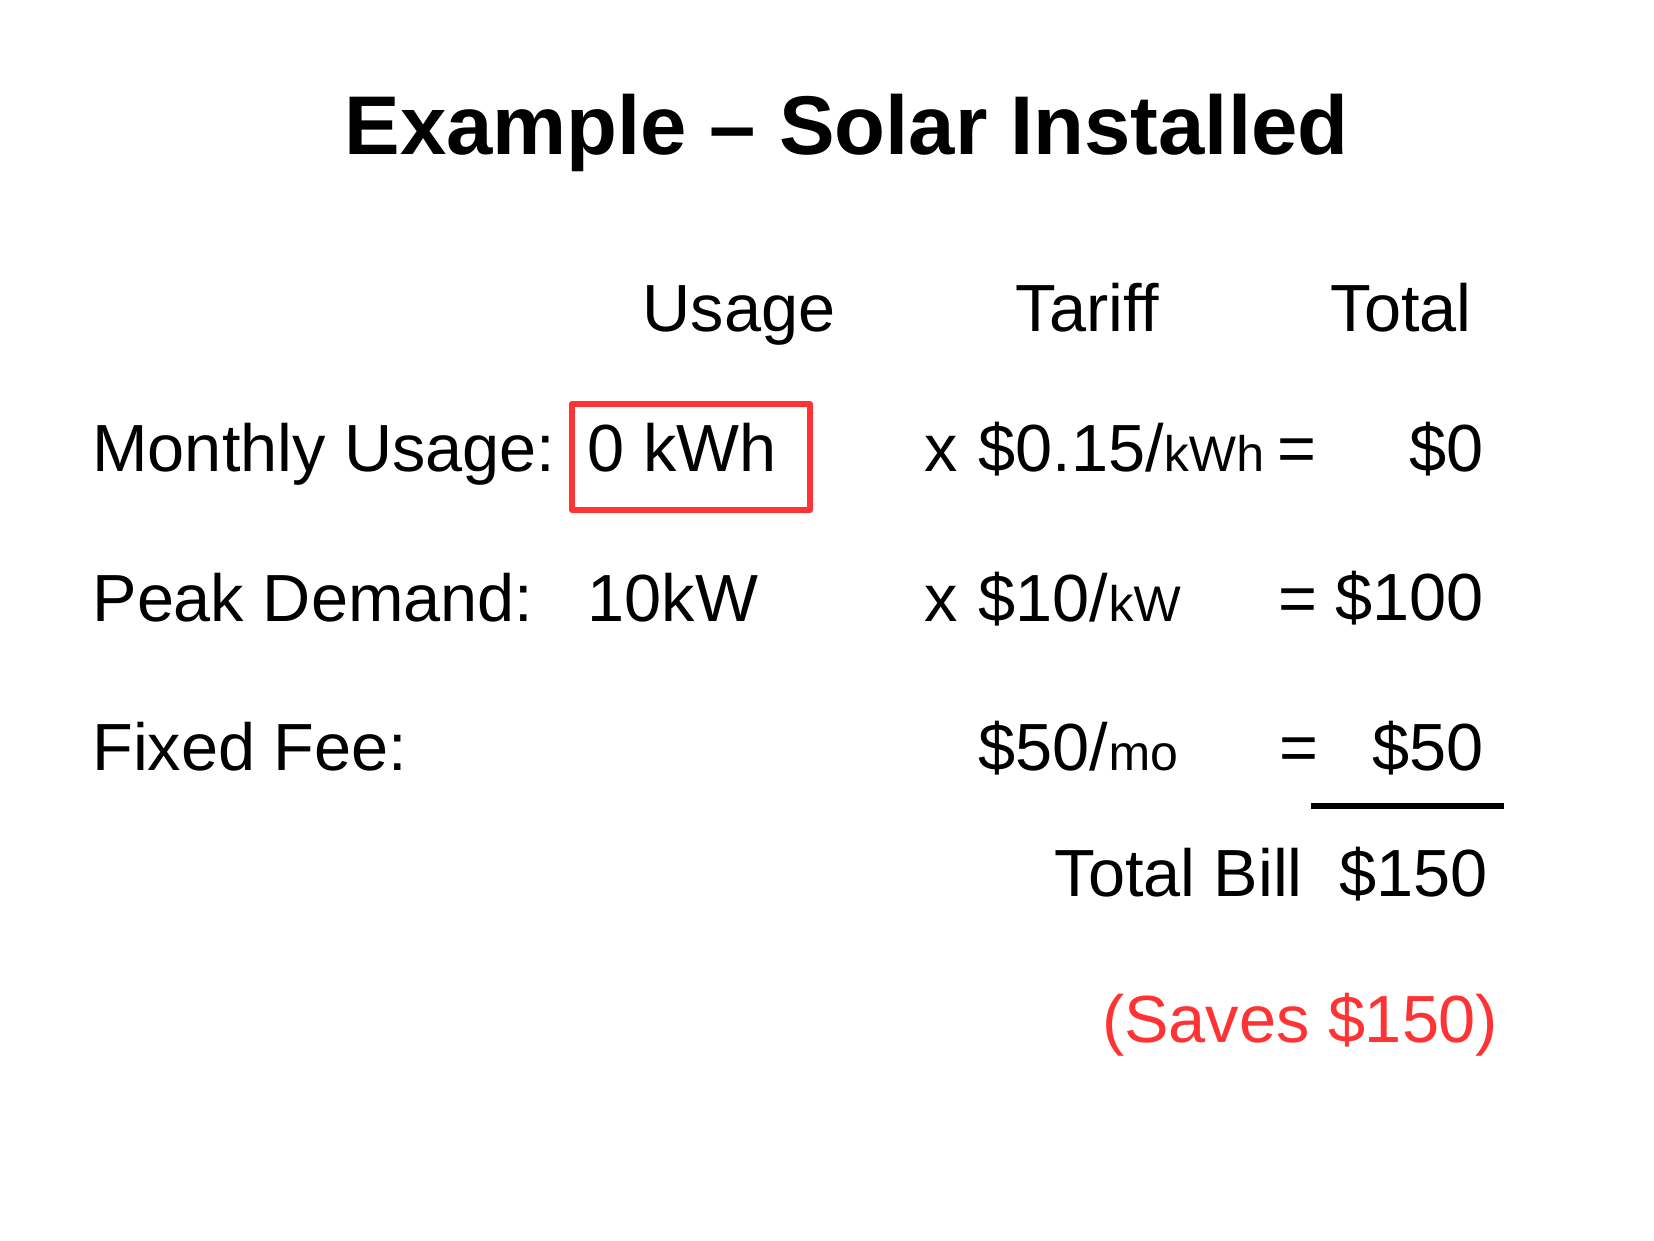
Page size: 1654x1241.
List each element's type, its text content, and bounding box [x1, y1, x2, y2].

text_box Total Bill $150 [1040, 829, 1504, 919]
text_box Monthly Usage: Peak Demand: Fixed Fee: [77, 403, 572, 793]
text_box Example – Solar Installed [330, 71, 1364, 181]
text_box $0 $100 $50 [1320, 403, 1500, 792]
text_box $0.15/kWh = $10/kW = $50/mo = [964, 403, 1335, 793]
text_box 0 kWh x 10kW x [575, 407, 807, 507]
text_box 0 kWh x 10kW x [572, 403, 964, 644]
text_box (Saves $150) [1087, 975, 1516, 1065]
text_box Tariff [1001, 263, 1174, 373]
text_box Total [1316, 263, 1487, 373]
text_box Usage [627, 263, 851, 373]
